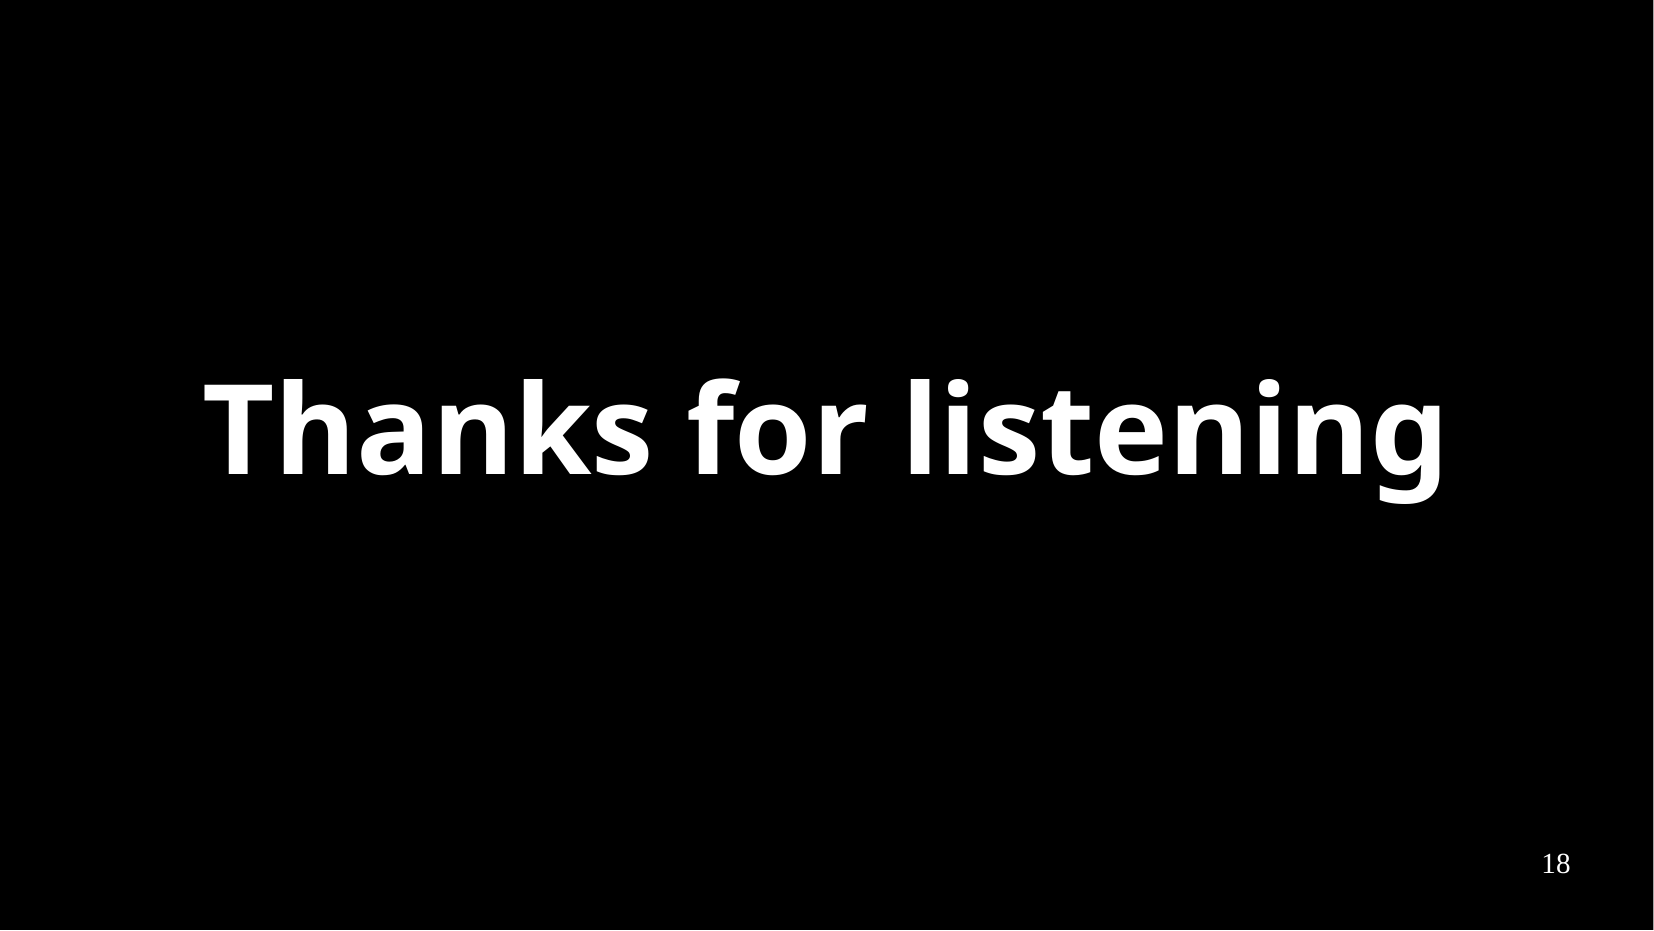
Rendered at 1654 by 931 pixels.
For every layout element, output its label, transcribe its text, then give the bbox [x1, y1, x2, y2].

title Thanks for listening [82, 37, 1571, 815]
